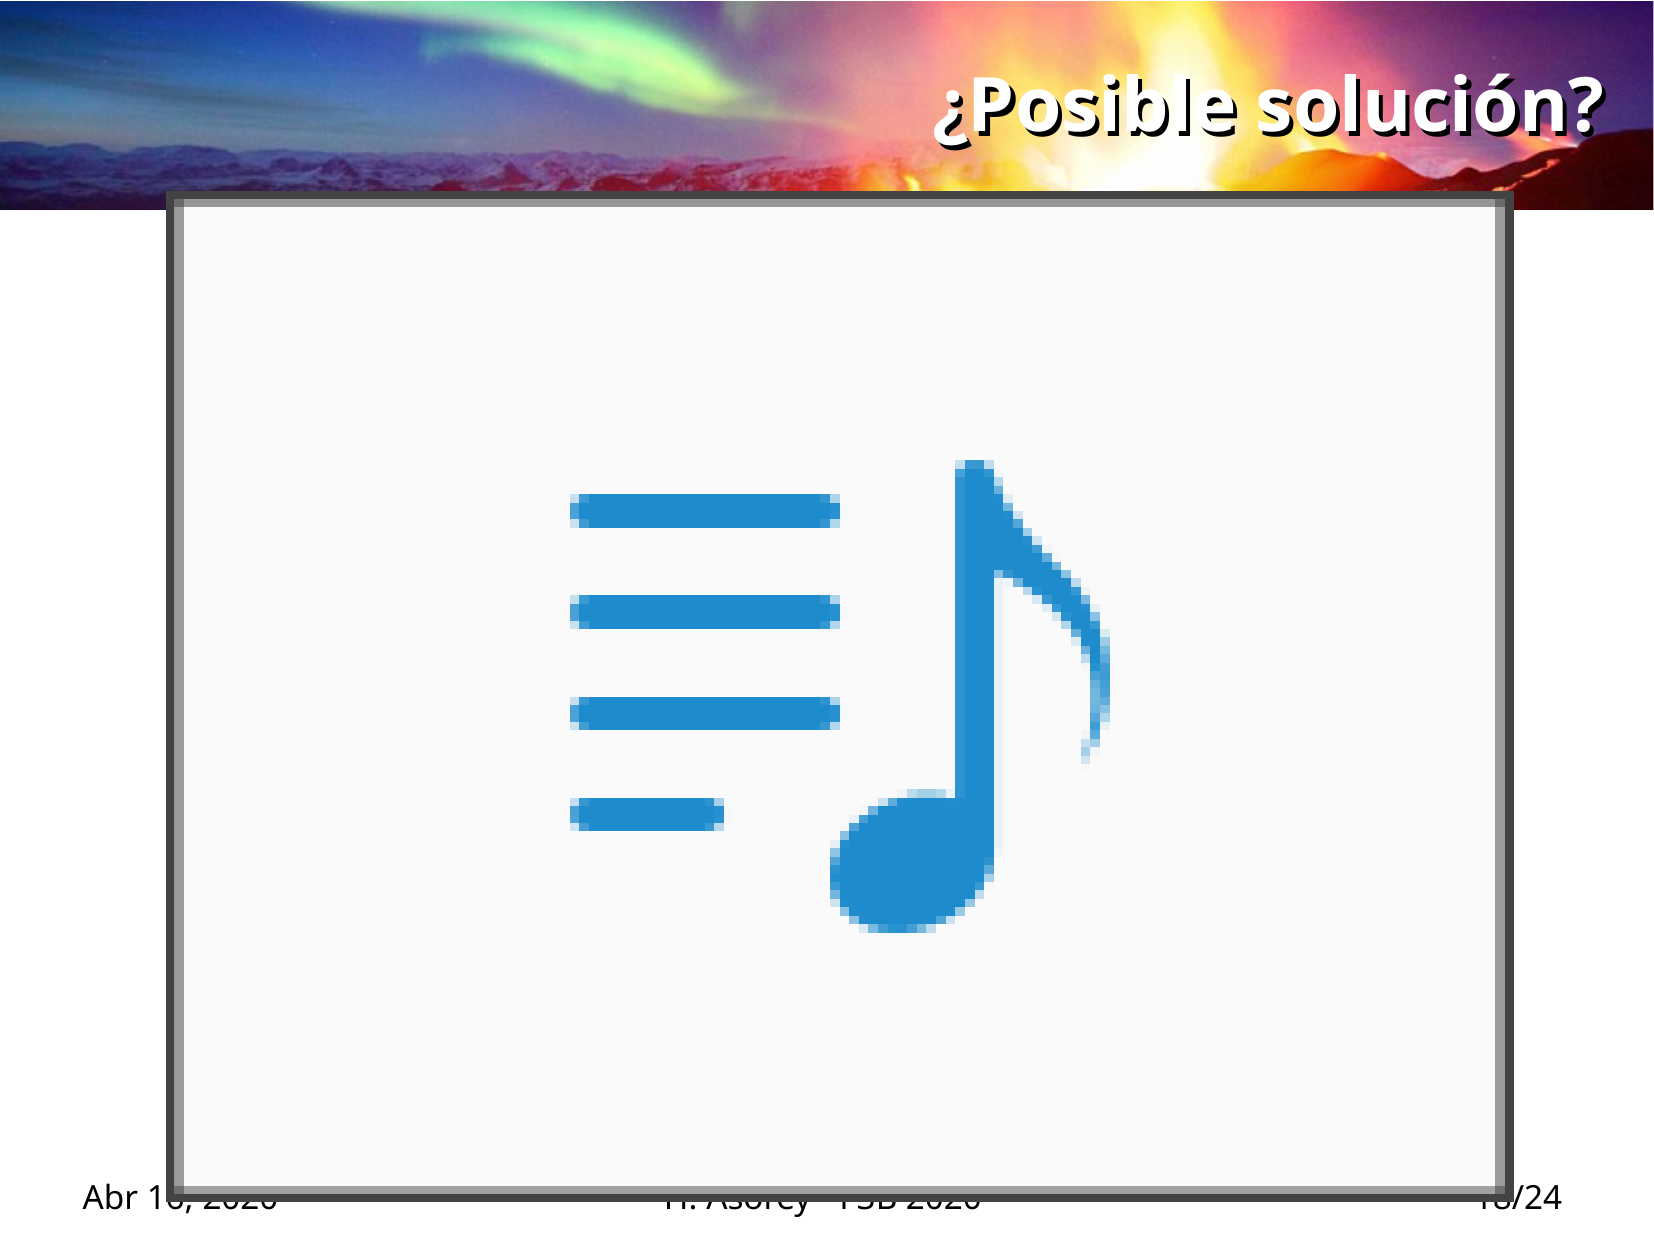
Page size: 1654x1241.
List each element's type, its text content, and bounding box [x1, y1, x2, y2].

title ¿Posible solución? [45, 15, 1606, 191]
picture [0, 1, 1654, 210]
text_box [165, 190, 1516, 1204]
